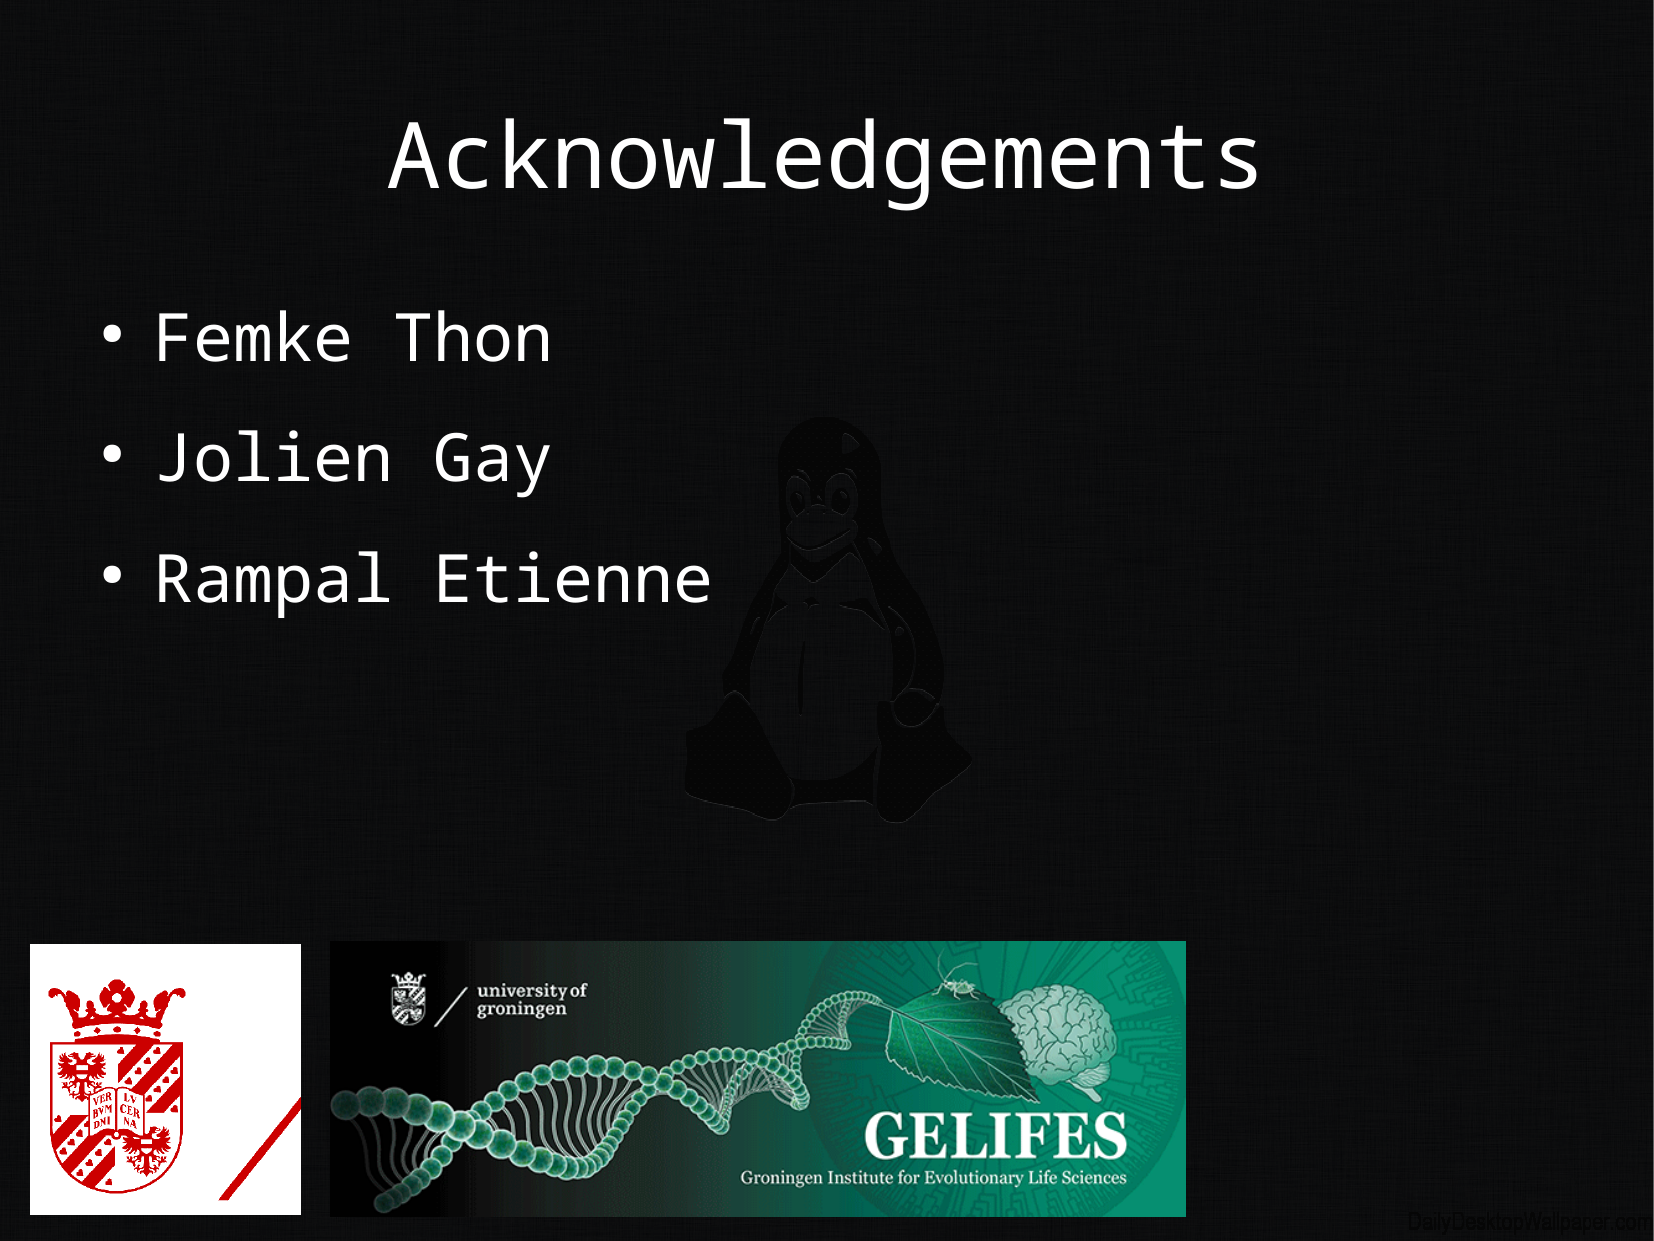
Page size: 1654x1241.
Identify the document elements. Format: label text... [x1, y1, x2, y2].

picture [0, 0, 1654, 1241]
title Acknowledgements [82, 49, 1571, 257]
list Femke Thon Jolien Gay Rampal Etienne [82, 290, 1571, 1010]
